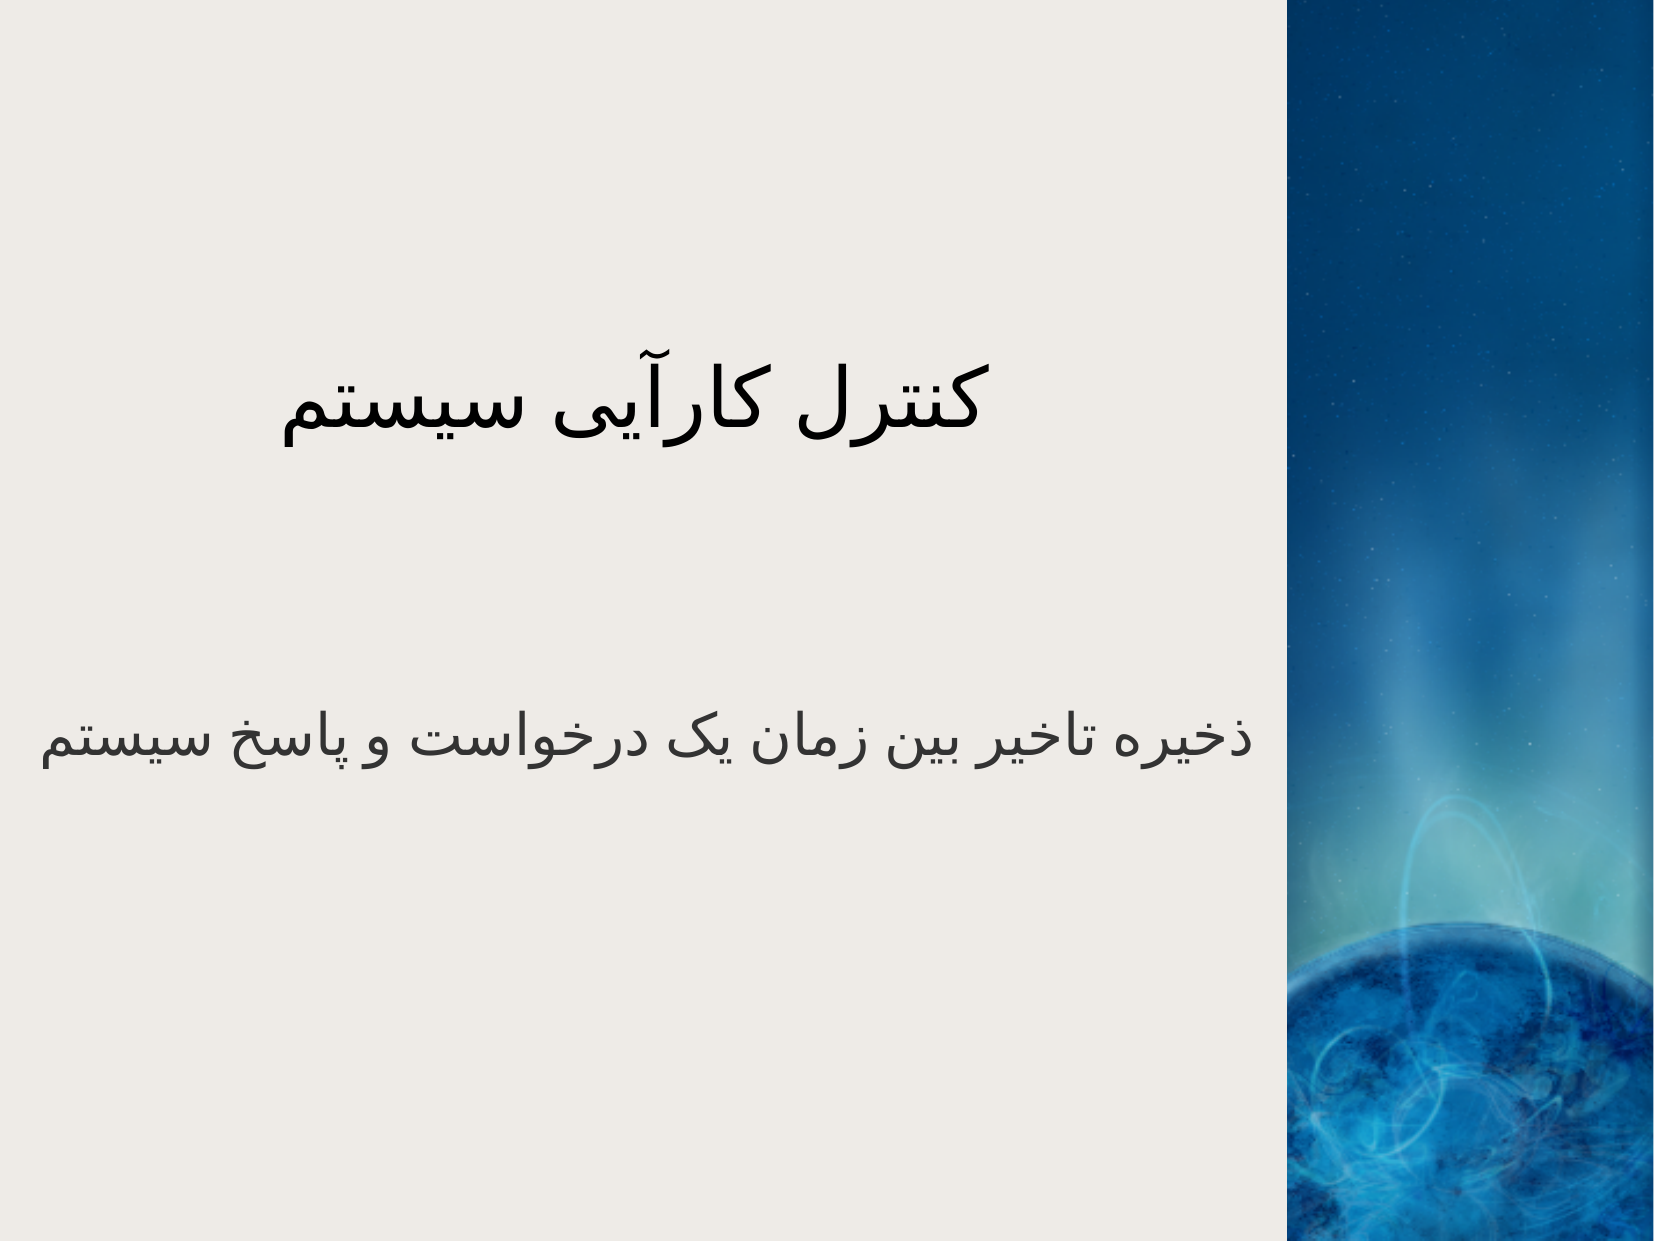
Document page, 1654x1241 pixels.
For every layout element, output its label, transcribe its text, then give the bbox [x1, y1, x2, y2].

title ذخیره تاخیر بین زمان یک درخواست و پاسخ سیستم [37, 493, 1259, 934]
picture [0, 0, 1654, 1241]
title کنترل کارآیی سیستم [14, 292, 1255, 500]
